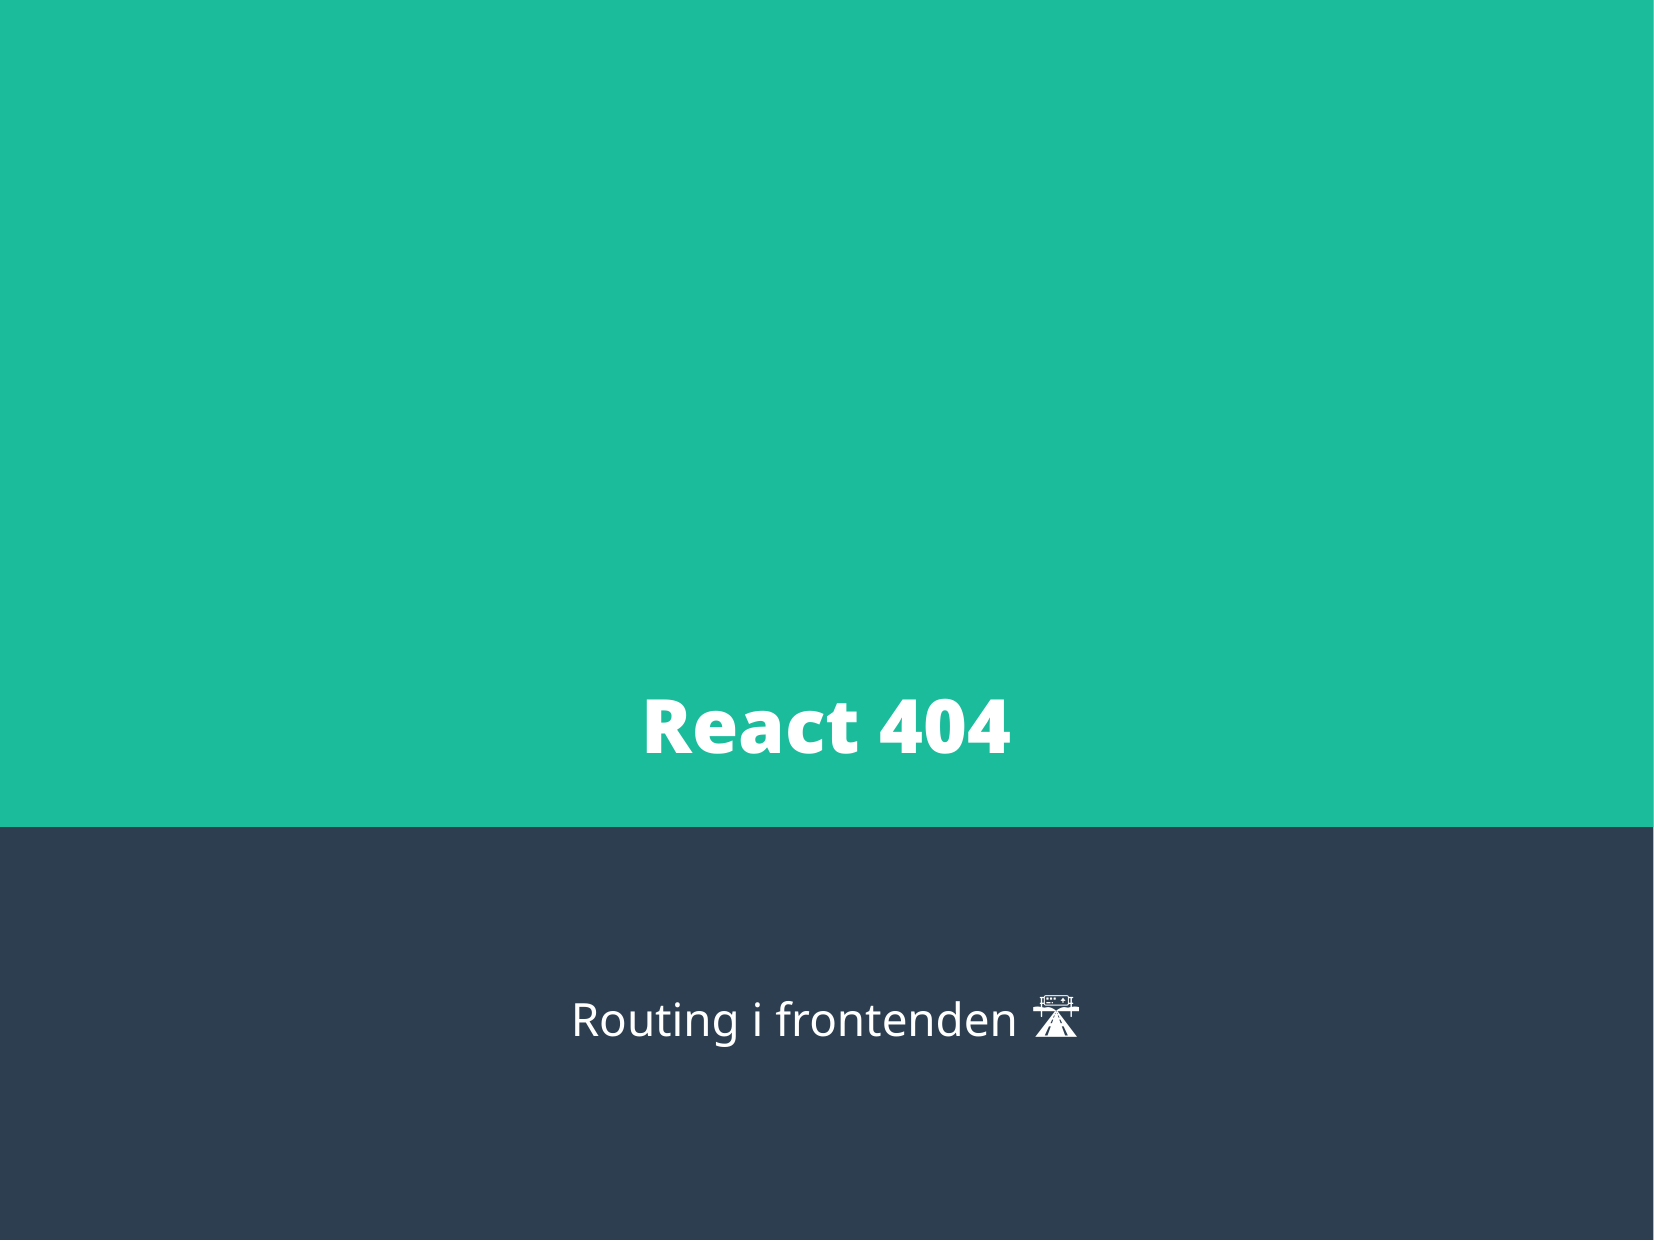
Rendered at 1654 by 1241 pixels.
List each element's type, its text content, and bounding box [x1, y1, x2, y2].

title React 404 [59, 620, 1595, 778]
subtitle Routing i frontenden 🛣️ [59, 856, 1595, 1182]
